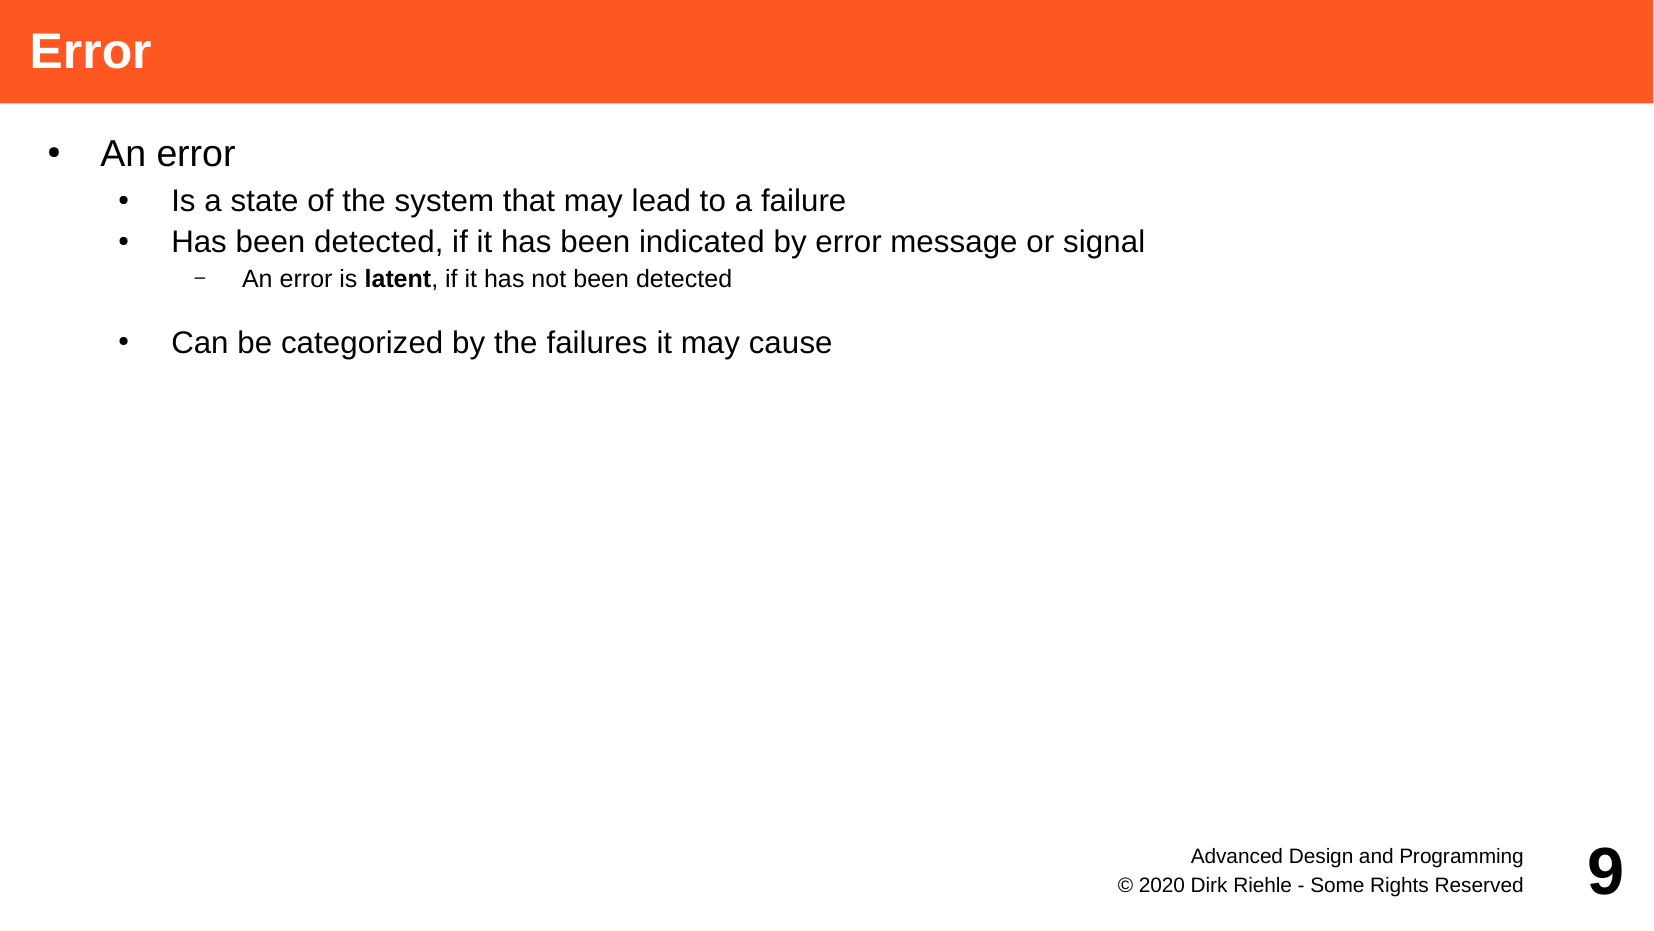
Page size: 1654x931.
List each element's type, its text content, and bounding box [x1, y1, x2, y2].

list An error Is a state of the system that may lead to a failure Has been detected, if it has been indicated by error message or signal An error is latent, if it has not been detected Can be categorized by the failures it may cause [29, 132, 1625, 813]
title Error [0, 0, 1654, 104]
